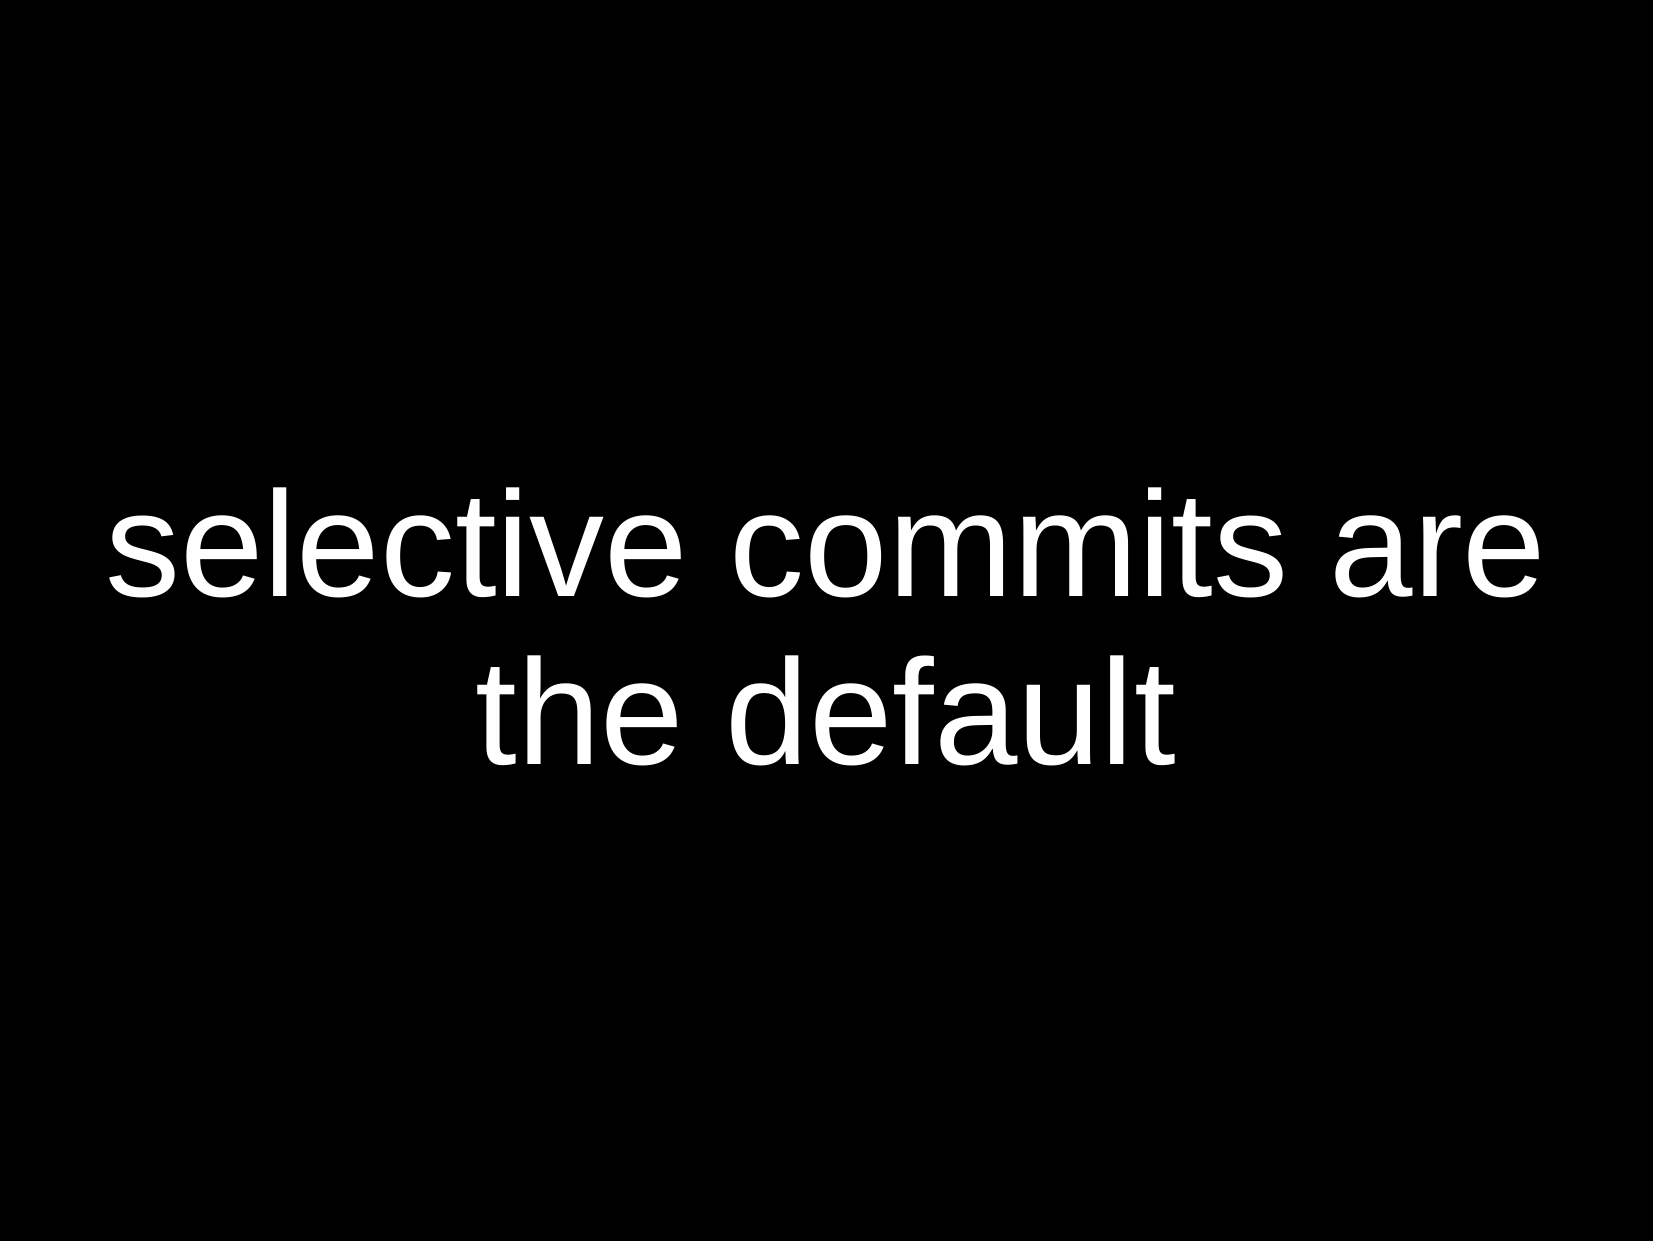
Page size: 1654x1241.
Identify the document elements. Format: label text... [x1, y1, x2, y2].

title selective commits are the default [82, 456, 1571, 802]
